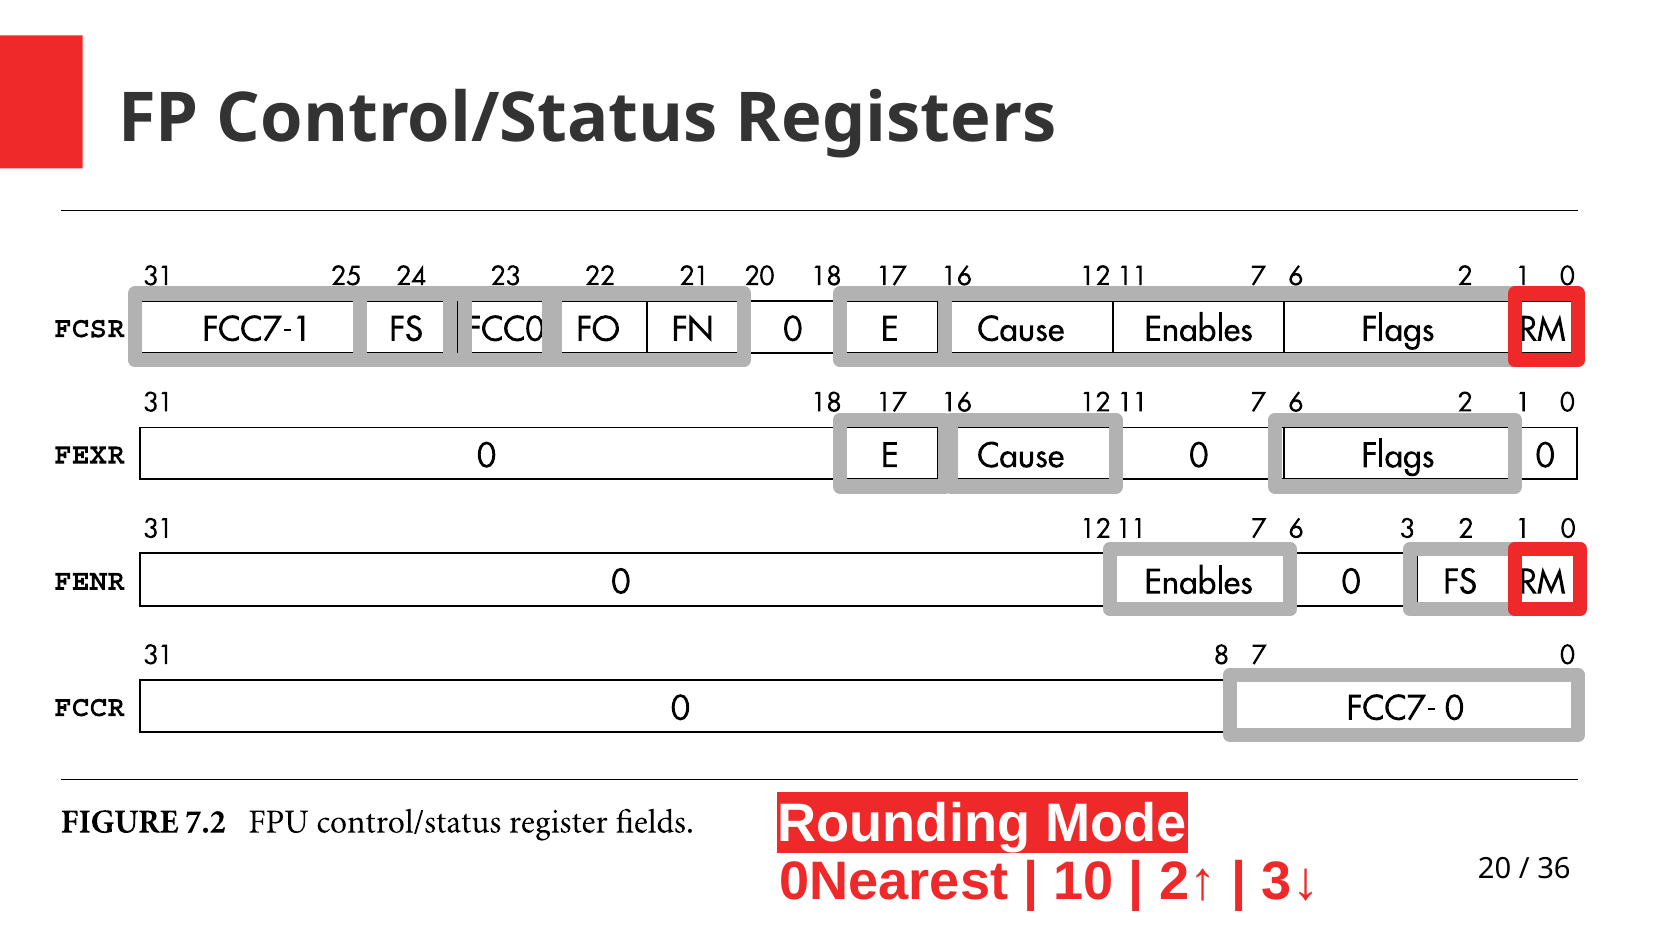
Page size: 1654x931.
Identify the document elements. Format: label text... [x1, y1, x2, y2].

picture [847, 301, 938, 353]
picture [1522, 556, 1573, 602]
picture [1237, 682, 1571, 728]
picture [55, 209, 1579, 841]
picture [952, 301, 1508, 353]
picture [1417, 556, 1508, 602]
picture [1522, 301, 1571, 353]
title FP Control/Status Registers [118, 37, 1571, 193]
text_box 0Nearest | 10 | 2↑ | 3↓ [764, 843, 1335, 910]
